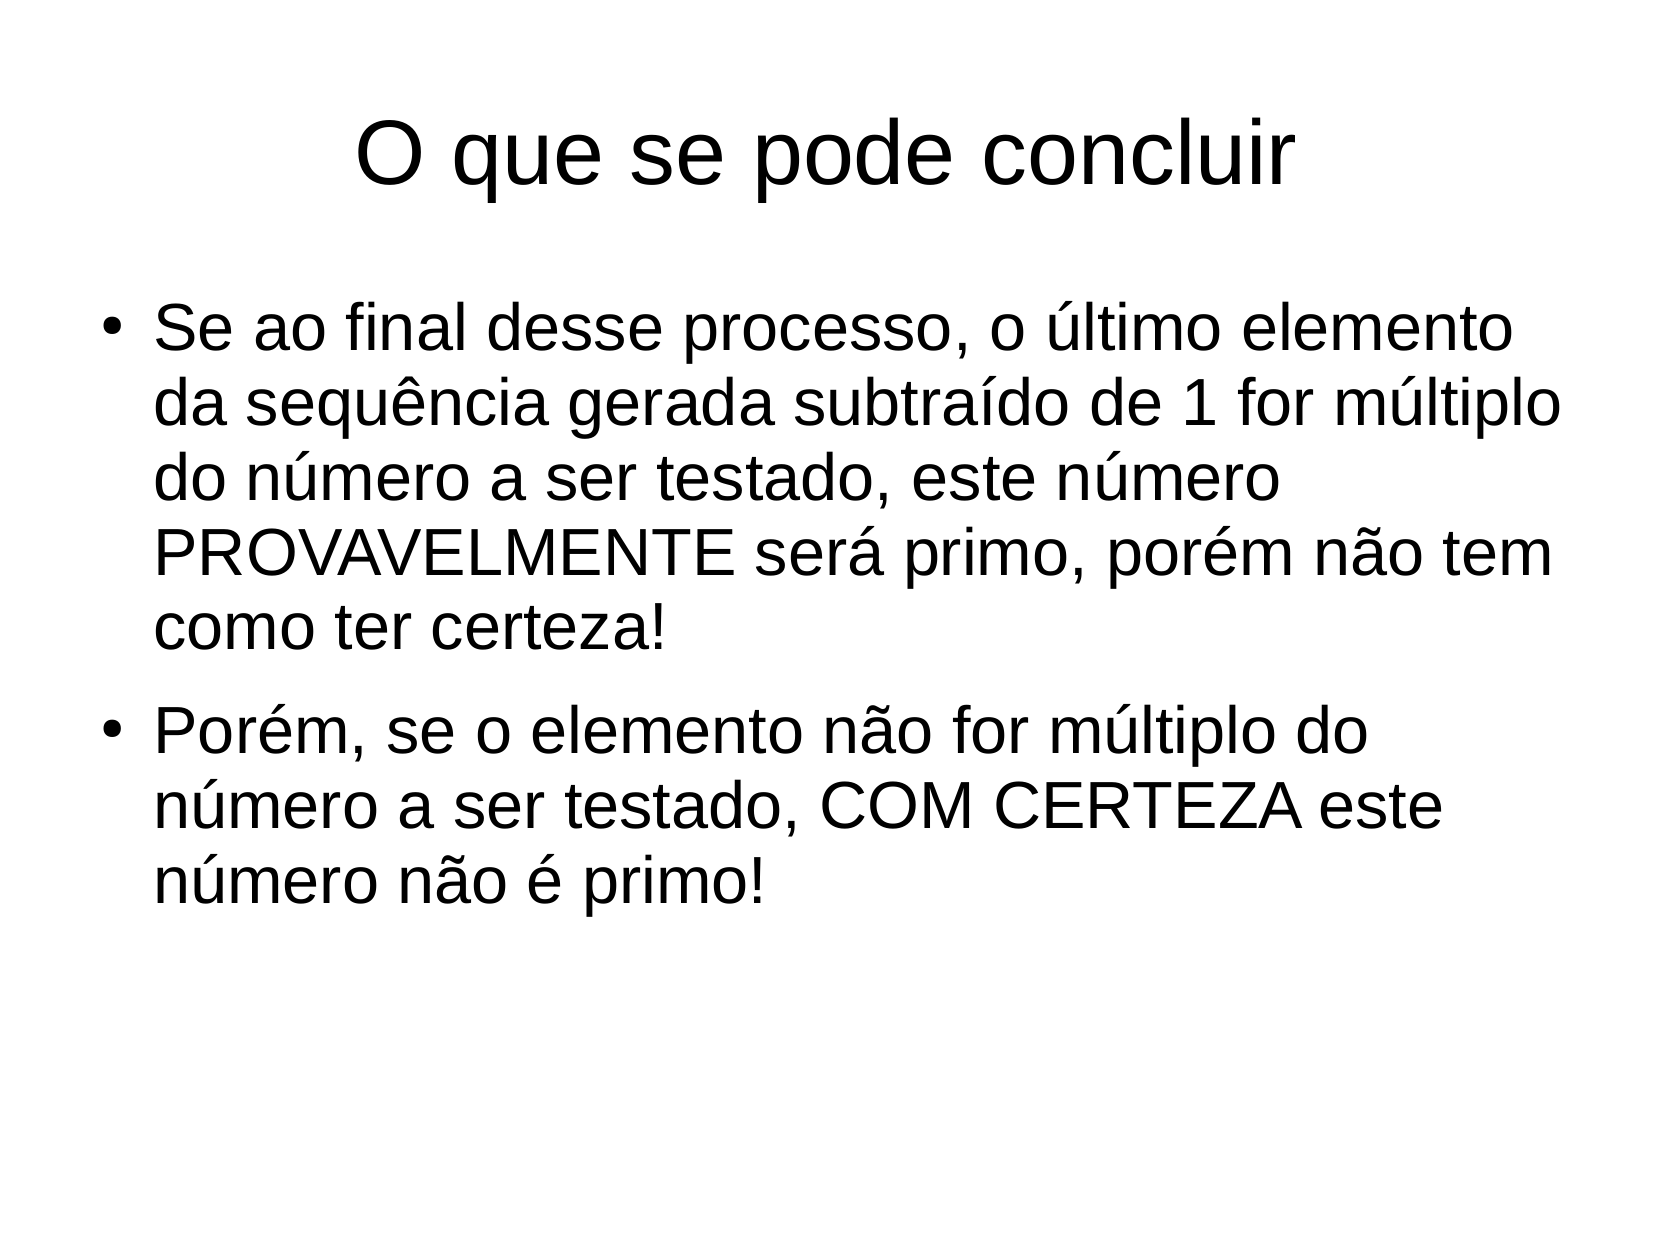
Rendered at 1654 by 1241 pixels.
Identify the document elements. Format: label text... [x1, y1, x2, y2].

title O que se pode concluir [82, 49, 1571, 257]
list Se ao final desse processo, o último elemento da sequência gerada subtraído de 1 for múltiplo do número a ser testado, este número PROVAVELMENTE será primo, porém não tem como ter certeza! Porém, se o elemento não for múltiplo do número a ser testado, COM CERTEZA este número não é primo! [82, 290, 1571, 1010]
